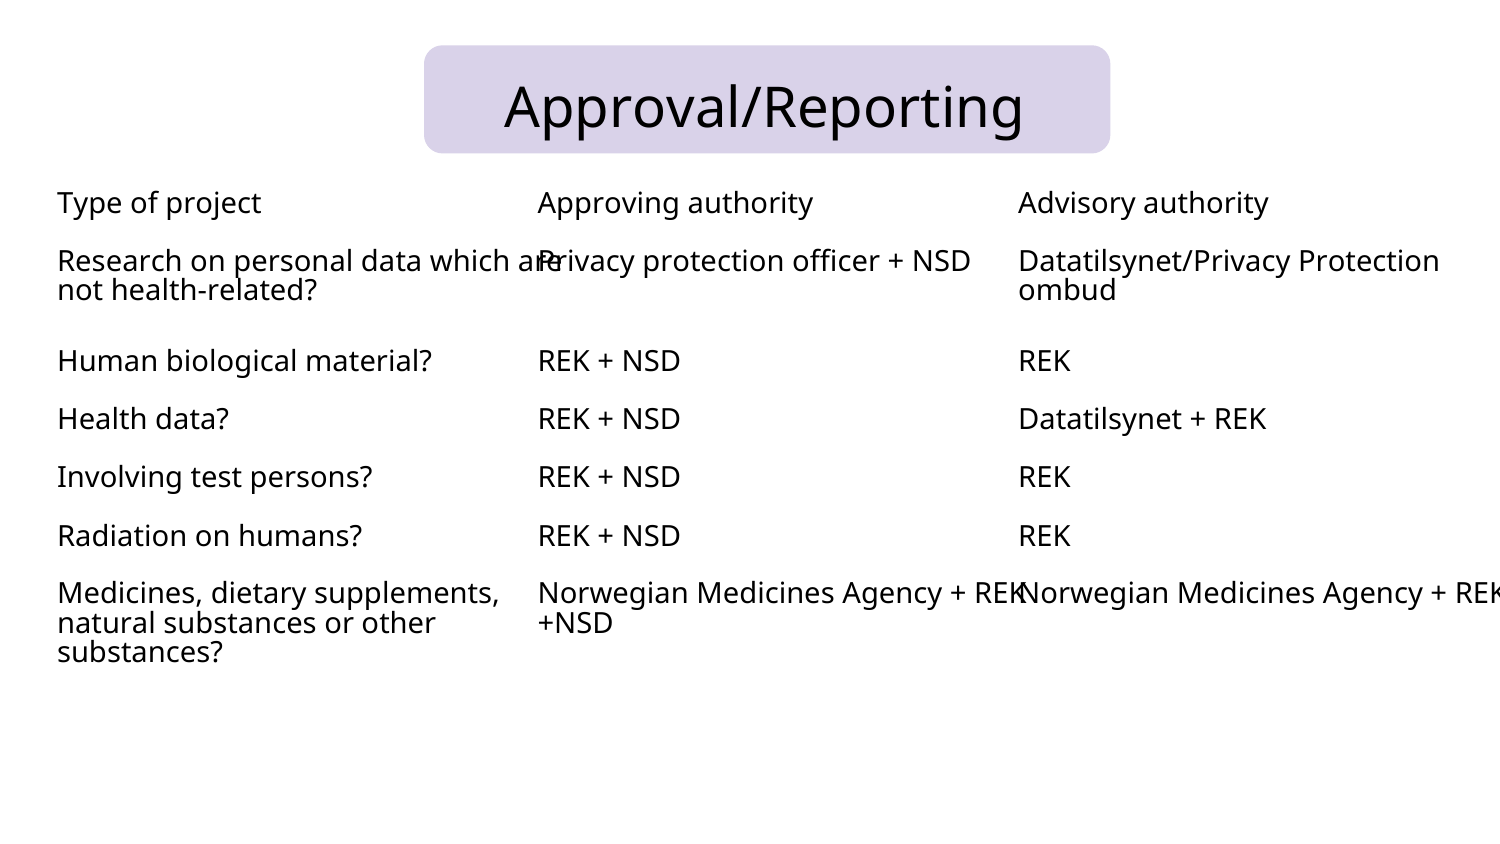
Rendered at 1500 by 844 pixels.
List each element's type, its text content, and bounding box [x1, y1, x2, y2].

text_box Datatilsynet/Privacy Protection [1018, 240, 1482, 275]
text_box REK [1018, 514, 1077, 550]
text_box not health-related? [57, 269, 338, 304]
text_box Research on personal data which are [57, 240, 537, 275]
text_box ombud [1018, 269, 1121, 304]
text_box REK + NSD [537, 340, 702, 376]
text_box Norwegian Medicines Agency + REK [1018, 572, 1500, 608]
text_box Privacy protection oﬃcer + NSD [537, 240, 1012, 275]
text_box Human biological material? [57, 340, 460, 376]
text_box [0, 0, 1500, 844]
text_box REK + NSD [537, 514, 702, 550]
text_box REK + NSD [537, 456, 702, 492]
text_box Datatilsynet + REK [1018, 398, 1298, 433]
text_box REK [1018, 340, 1077, 376]
text_box Approval/Reporting [504, 67, 1052, 134]
text_box Type of project [57, 182, 278, 217]
text_box REK + NSD [537, 398, 702, 433]
text_box Advisory authority [1018, 182, 1288, 217]
text_box Medicines, dietary supplements, [57, 572, 537, 608]
text_box Involving test persons? [57, 456, 397, 492]
text_box Radiation on humans? [57, 514, 385, 550]
text_box Approving authority [537, 182, 830, 217]
text_box +NSD [537, 601, 626, 637]
text_box natural substances or other [57, 601, 472, 637]
text_box REK [1018, 456, 1077, 492]
text_box Health data? [57, 398, 245, 433]
text_box substances? [57, 630, 238, 666]
text_box Norwegian Medicines Agency + REK [537, 572, 1018, 608]
